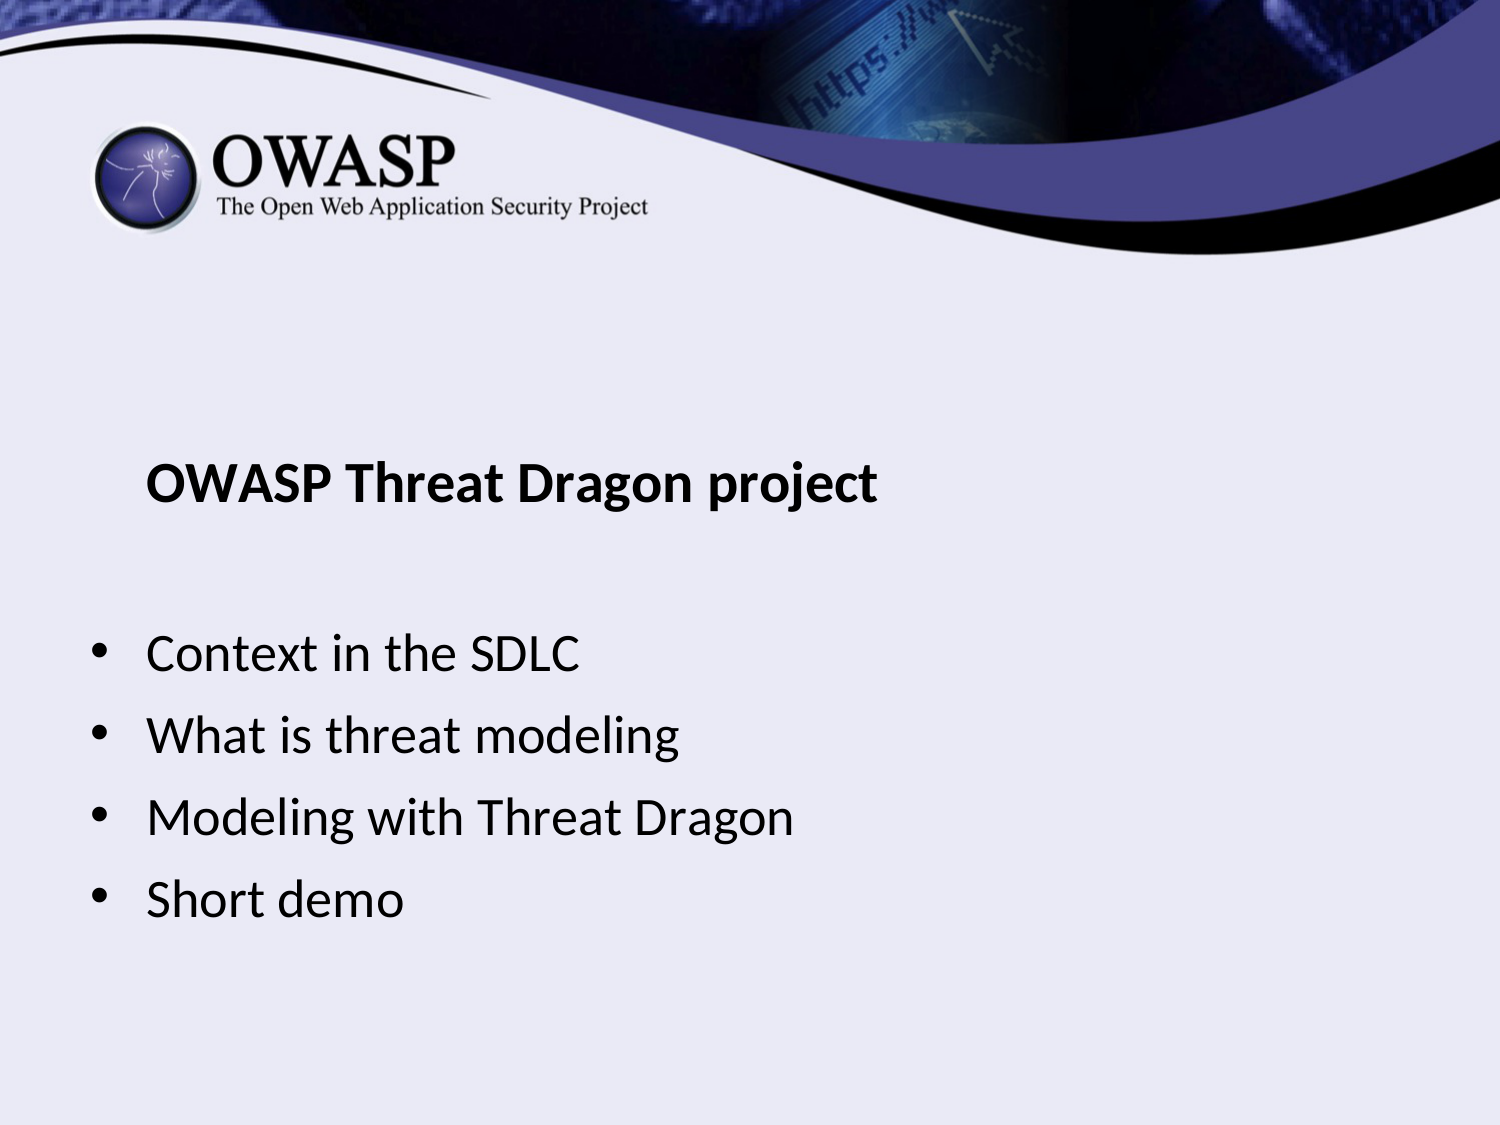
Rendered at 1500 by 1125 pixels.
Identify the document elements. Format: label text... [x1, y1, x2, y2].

picture [0, 0, 1500, 1125]
list OWASP Threat Dragon project Context in the SDLC What is threat modeling Modeling with Threat Dragon Short demo [75, 437, 1426, 1007]
